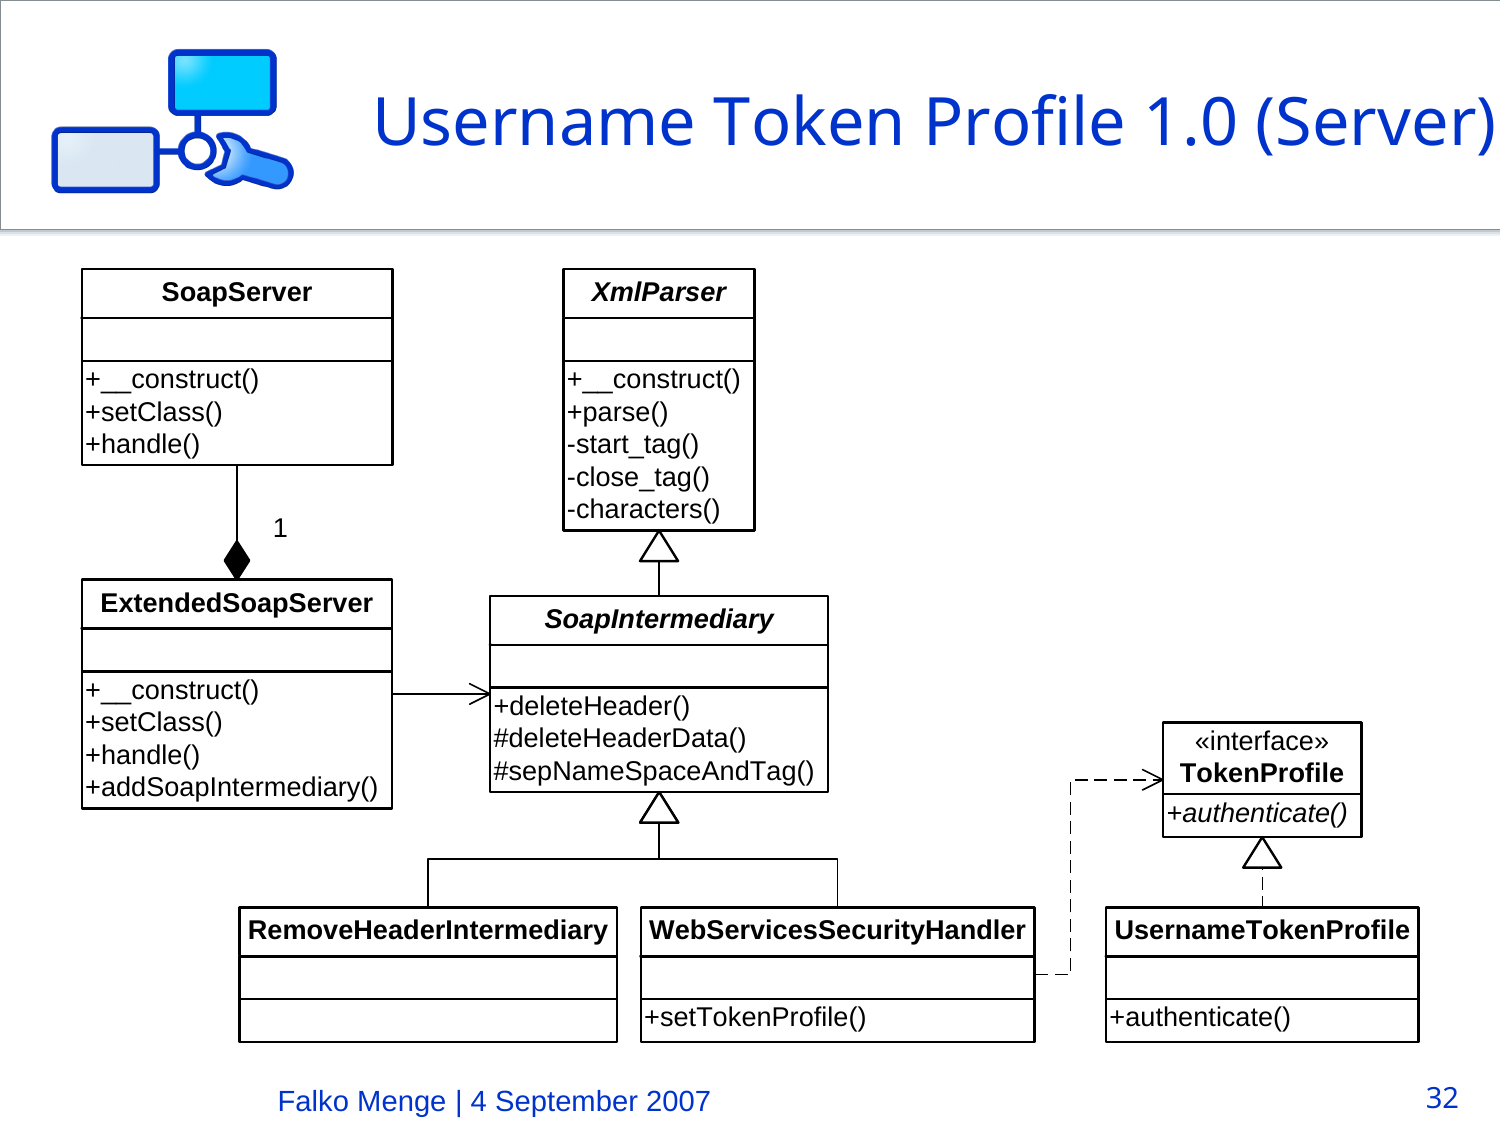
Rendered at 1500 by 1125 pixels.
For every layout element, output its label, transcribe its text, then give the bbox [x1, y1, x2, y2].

title Username Token Profile 1.0 (Server) [372, 19, 1500, 221]
picture [0, 230, 1500, 236]
picture [76, 264, 1424, 1047]
picture [8, 19, 310, 224]
